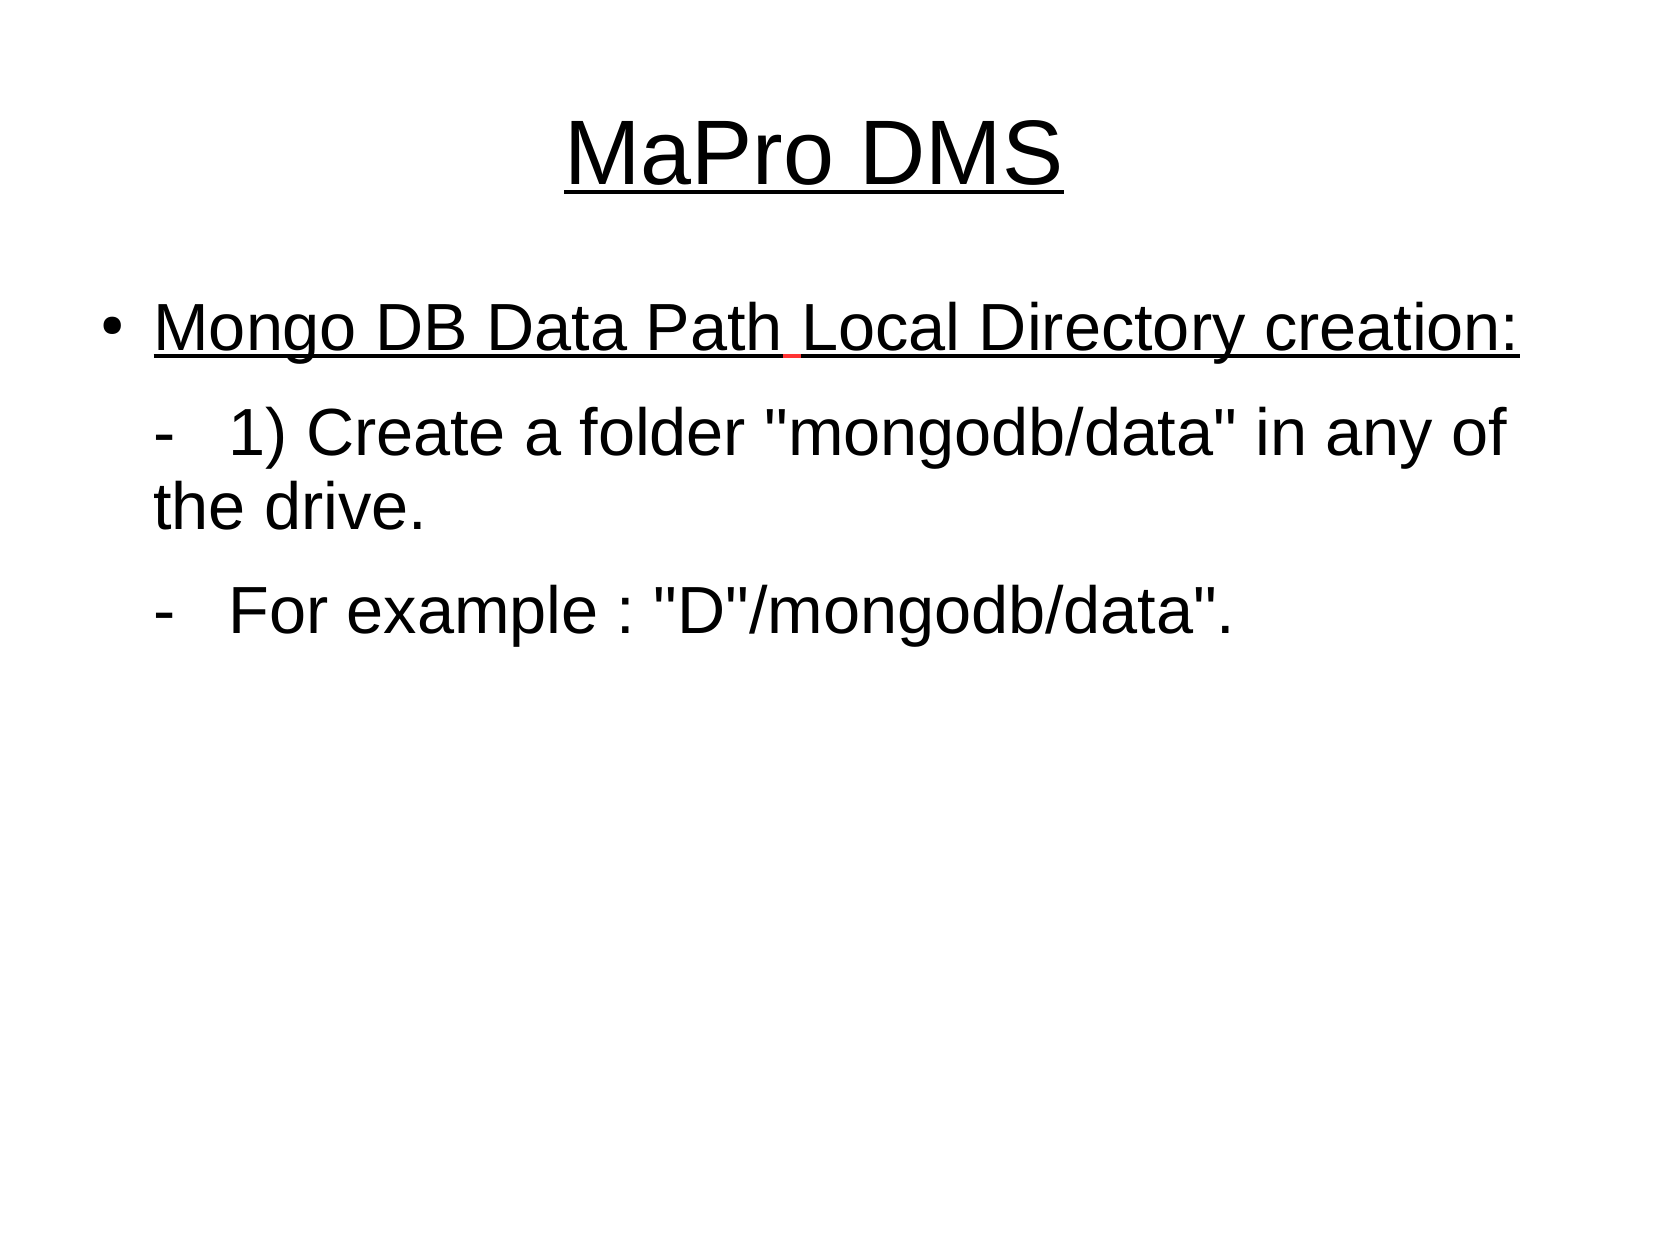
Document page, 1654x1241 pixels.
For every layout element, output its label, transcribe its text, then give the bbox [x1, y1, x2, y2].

list Mongo DB Data Path Local Directory creation: - 1) Create a folder "mongodb/data" in any of the drive. - For example : "D"/mongodb/data". [82, 290, 1571, 1109]
title MaPro DMS [82, 49, 1571, 257]
